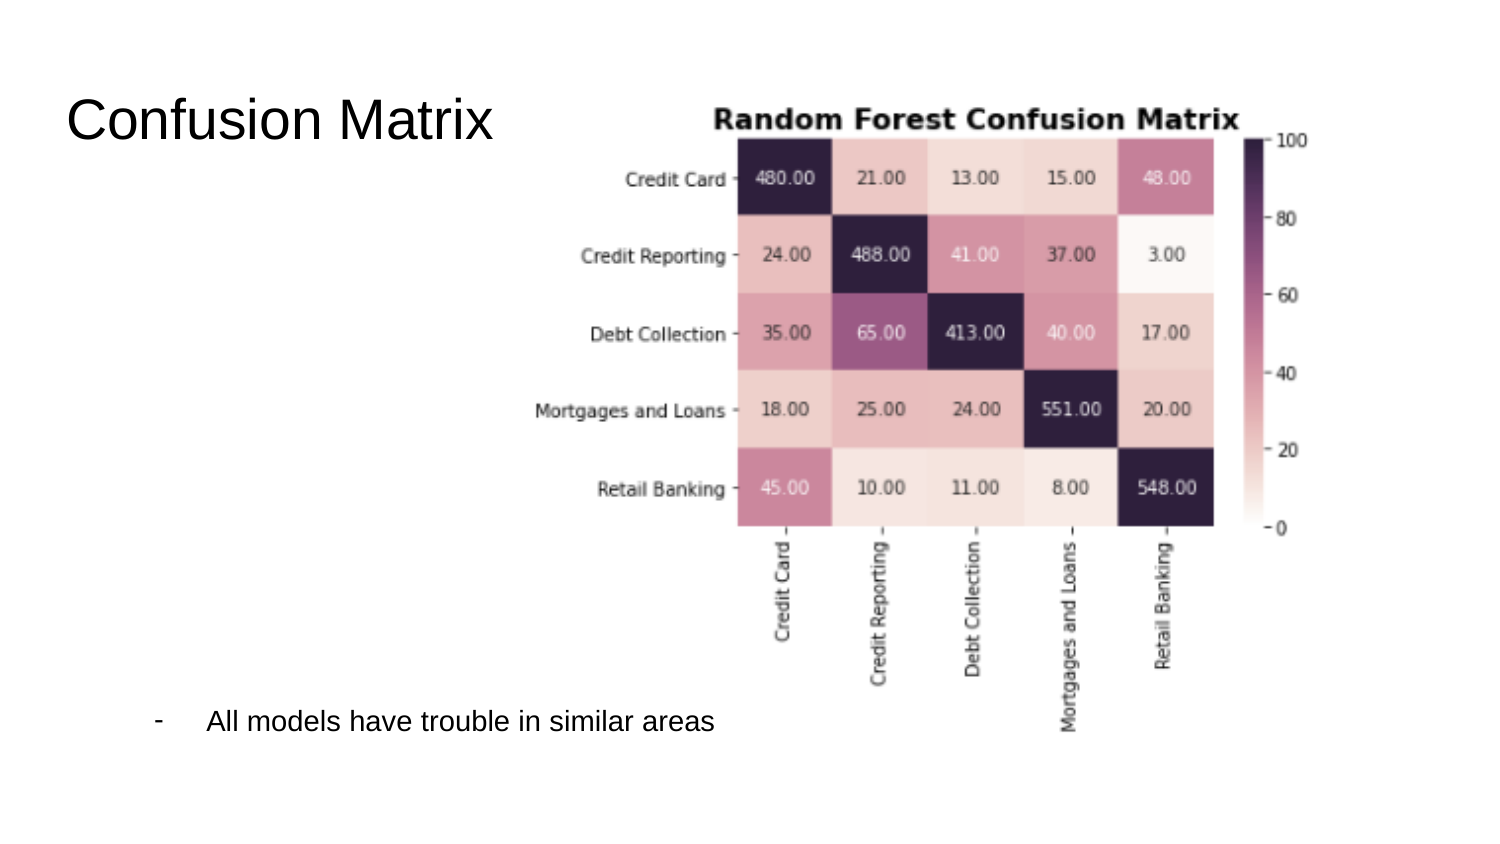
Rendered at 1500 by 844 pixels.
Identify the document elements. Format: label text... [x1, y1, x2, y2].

title Confusion Matrix [51, 72, 1449, 167]
text_box All models have trouble in similar areas [116, 687, 1367, 753]
picture [525, 167, 1313, 687]
